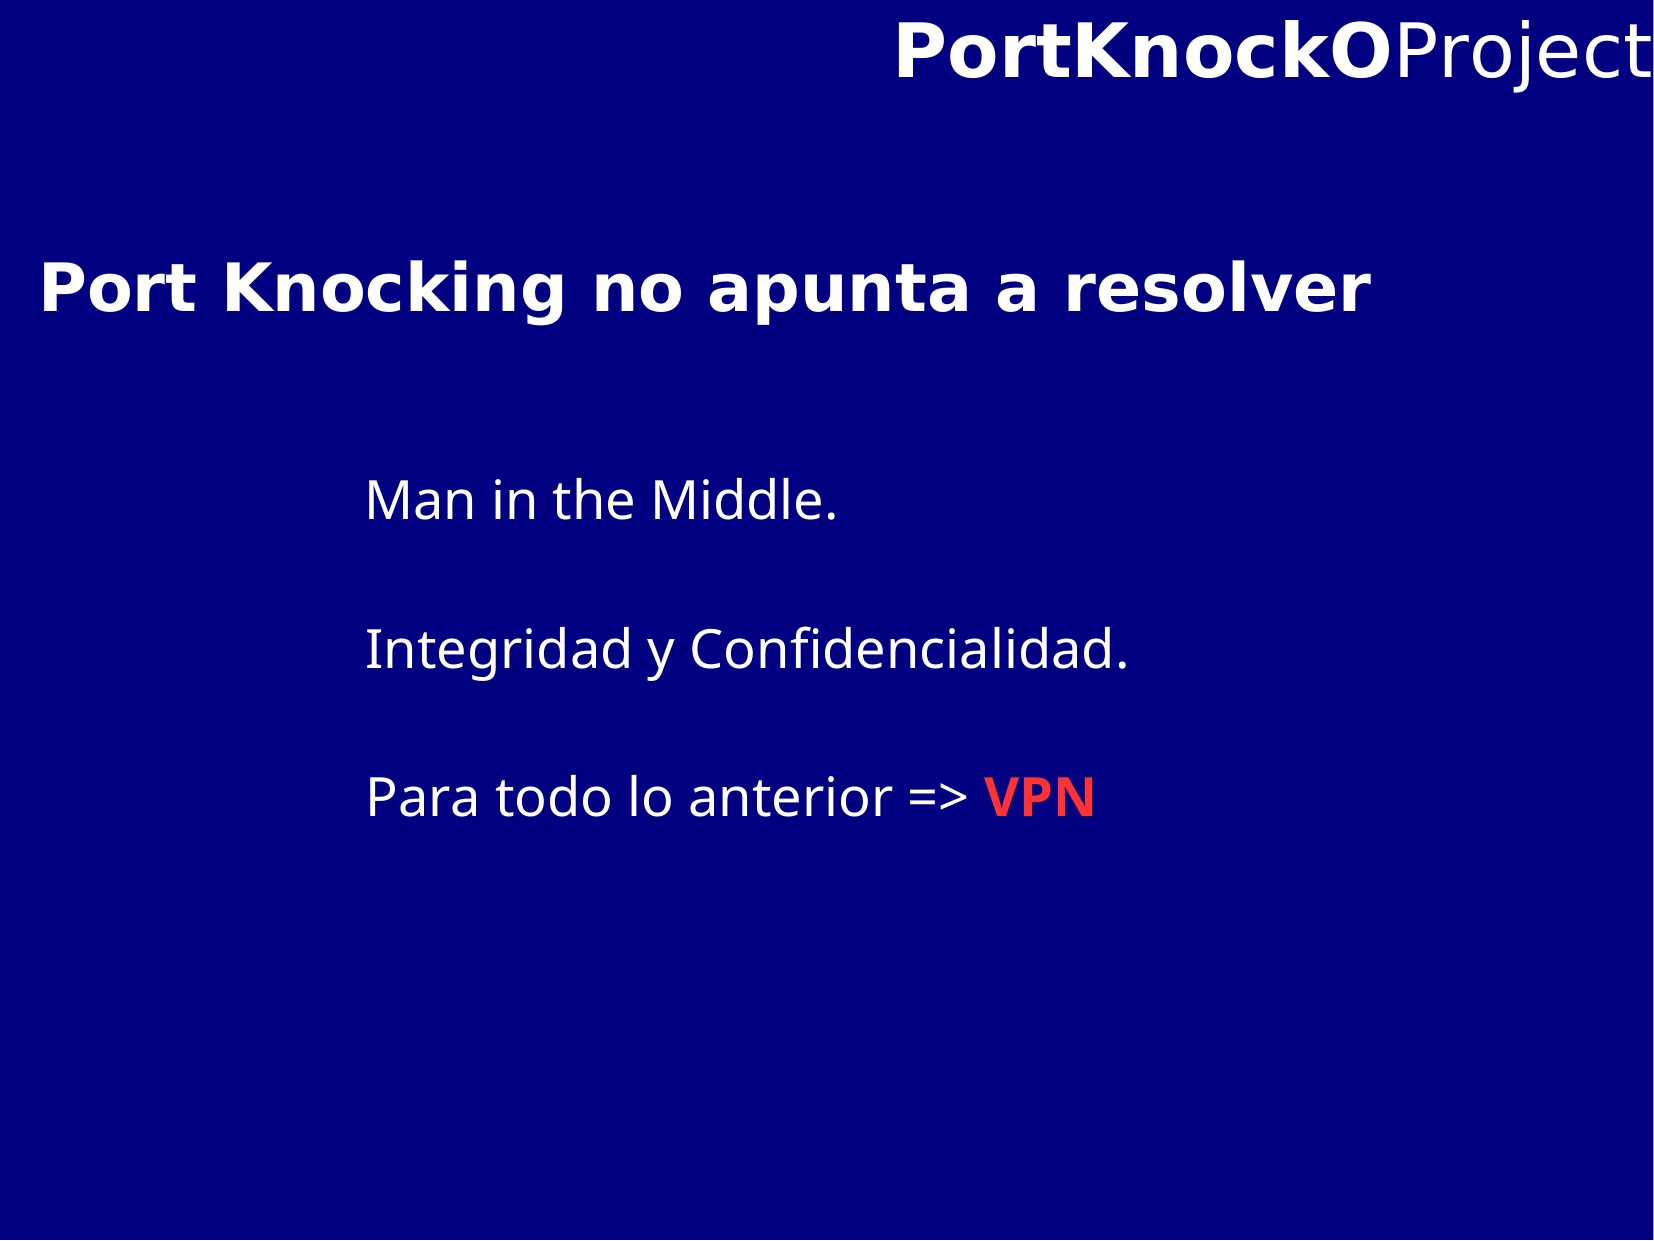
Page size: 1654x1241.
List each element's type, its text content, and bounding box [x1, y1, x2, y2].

text_box Port Knocking no apunta a resolver [23, 242, 1412, 335]
text_box PortKnockOProject [878, 0, 1654, 103]
text_box Man in the Middle. Integridad y Confidencialidad. Para todo lo anterior => VPN [336, 454, 1312, 799]
